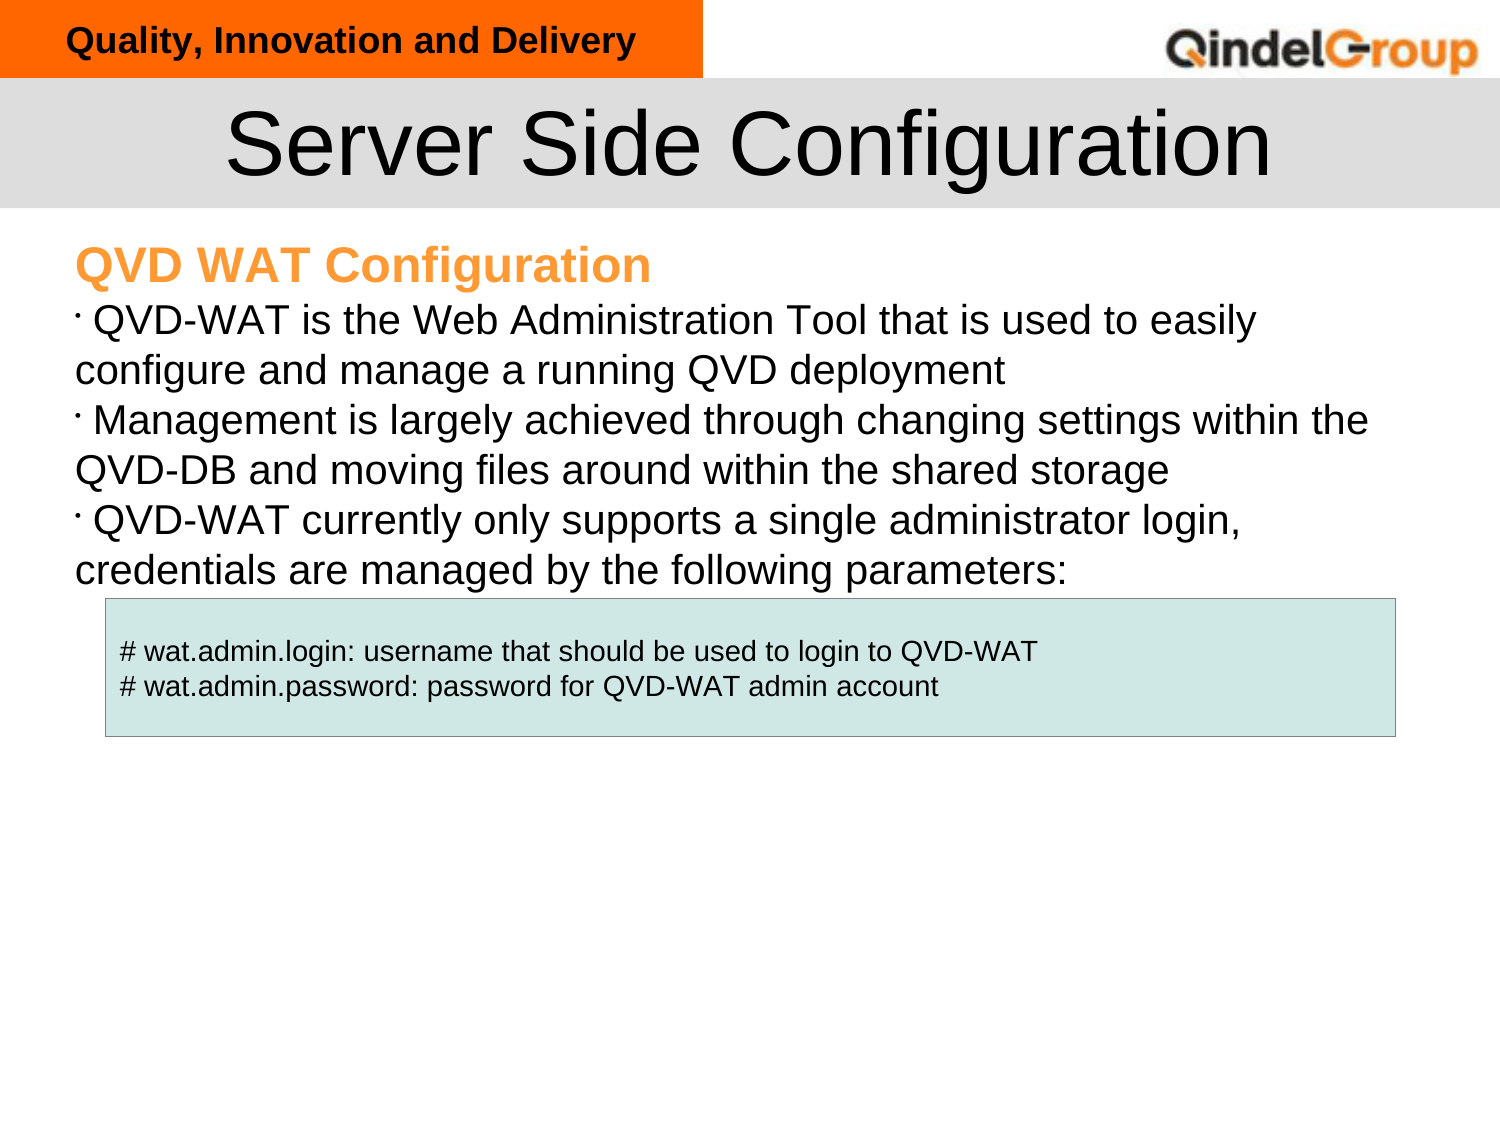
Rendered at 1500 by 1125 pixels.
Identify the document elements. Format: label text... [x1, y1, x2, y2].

picture [1163, 23, 1481, 78]
text_box QVD WAT Configuration QVD-WAT is the Web Administration Tool that is used to easily configure and manage a running QVD deployment Management is largely achieved through changing settings within the QVD-DB and moving files around within the shared storage QVD-WAT currently only supports a single administrator login, credentials are managed by the following parameters: [60, 224, 1426, 801]
title Server Side Configuration [75, 45, 1426, 224]
text_box # wat.admin.login: username that should be used to login to QVD-WAT # wat.admin.password: password for QVD-WAT admin account [105, 598, 1396, 737]
